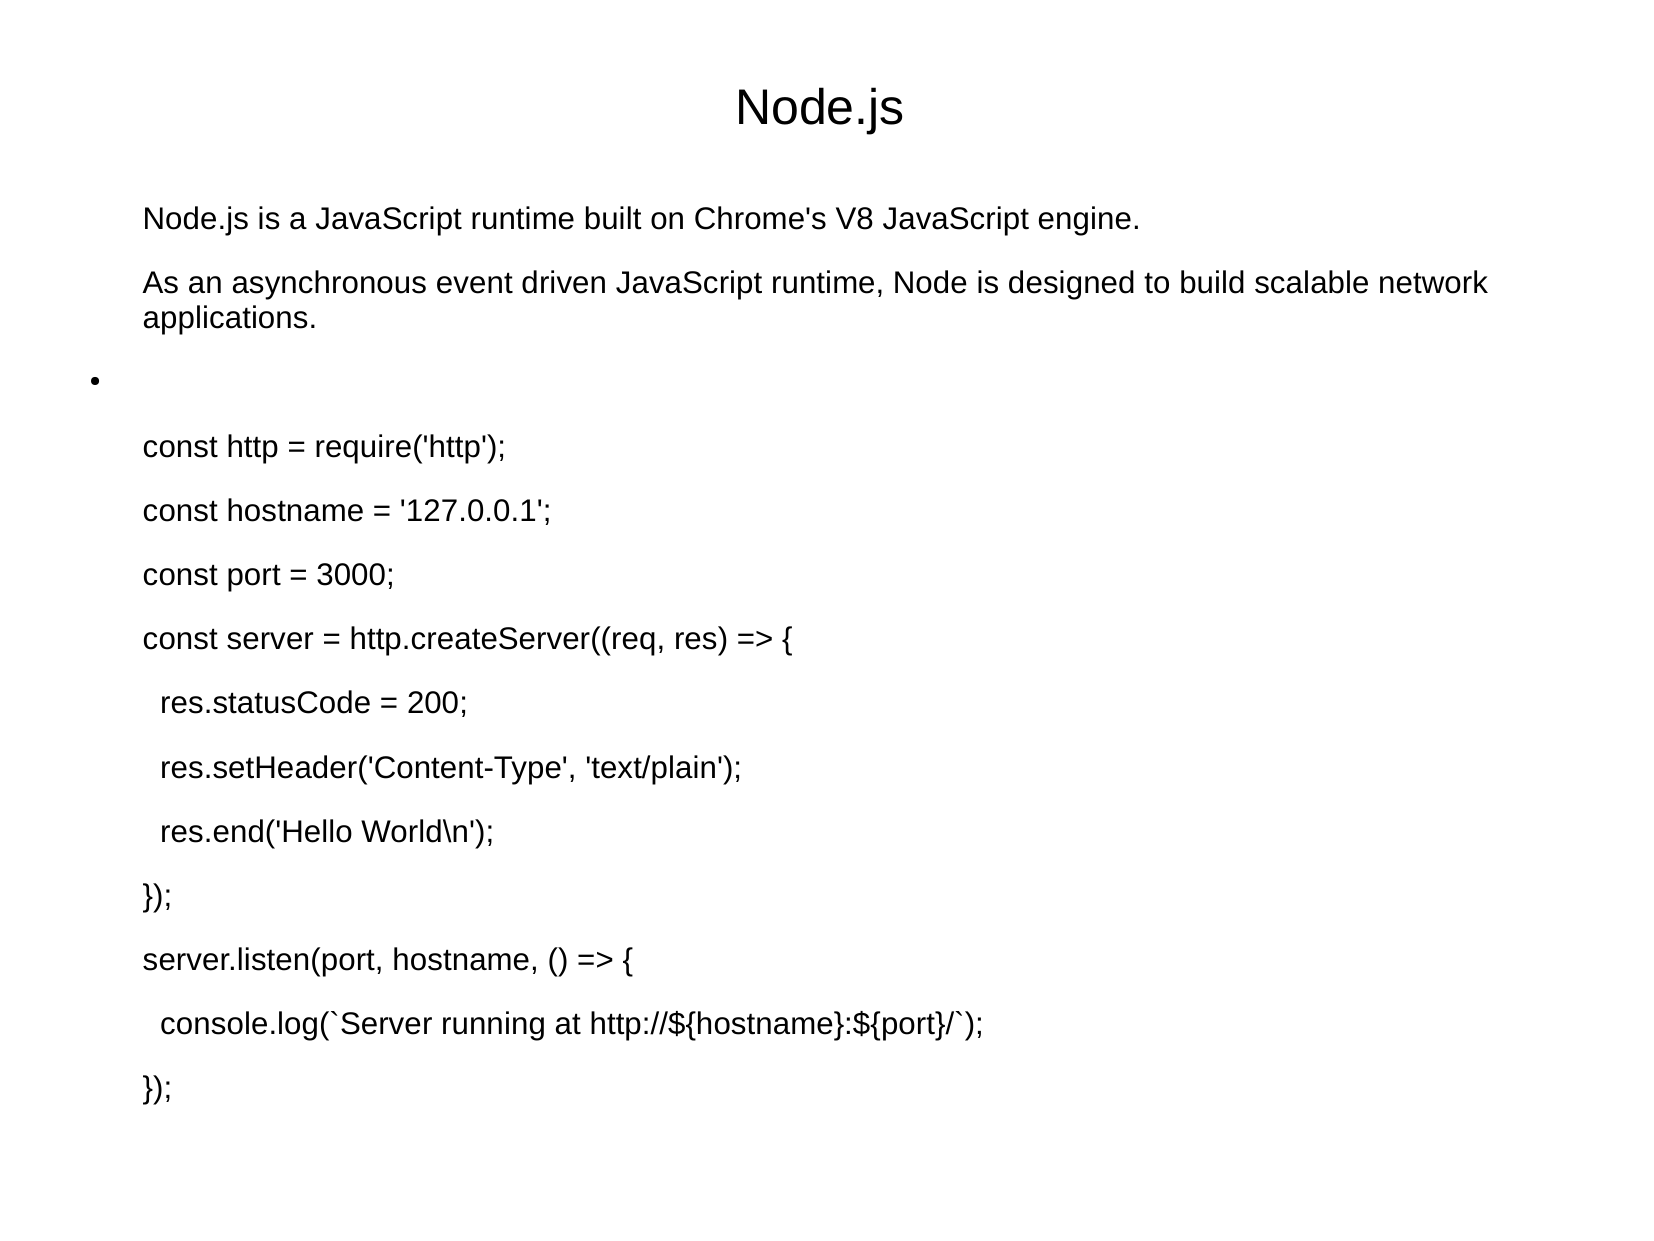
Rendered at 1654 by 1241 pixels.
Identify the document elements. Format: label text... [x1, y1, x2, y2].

list Node.js is a JavaScript runtime built on Chrome's V8 JavaScript engine. As an asynchronous event driven JavaScript runtime, Node is designed to build scalable network applications. const http = require('http'); const hostname = '127.0.0.1'; const port = 3000; const server = http.createServer((req, res) => { res.statusCode = 200; res.setHeader('Content-Type', 'text/plain'); res.end('Hello World\n'); }); server.listen(port, hostname, () => { console.log(`Server running at http://${hostname}:${port}/`); }); [71, 201, 1561, 1186]
title Node.js [82, 49, 1571, 166]
